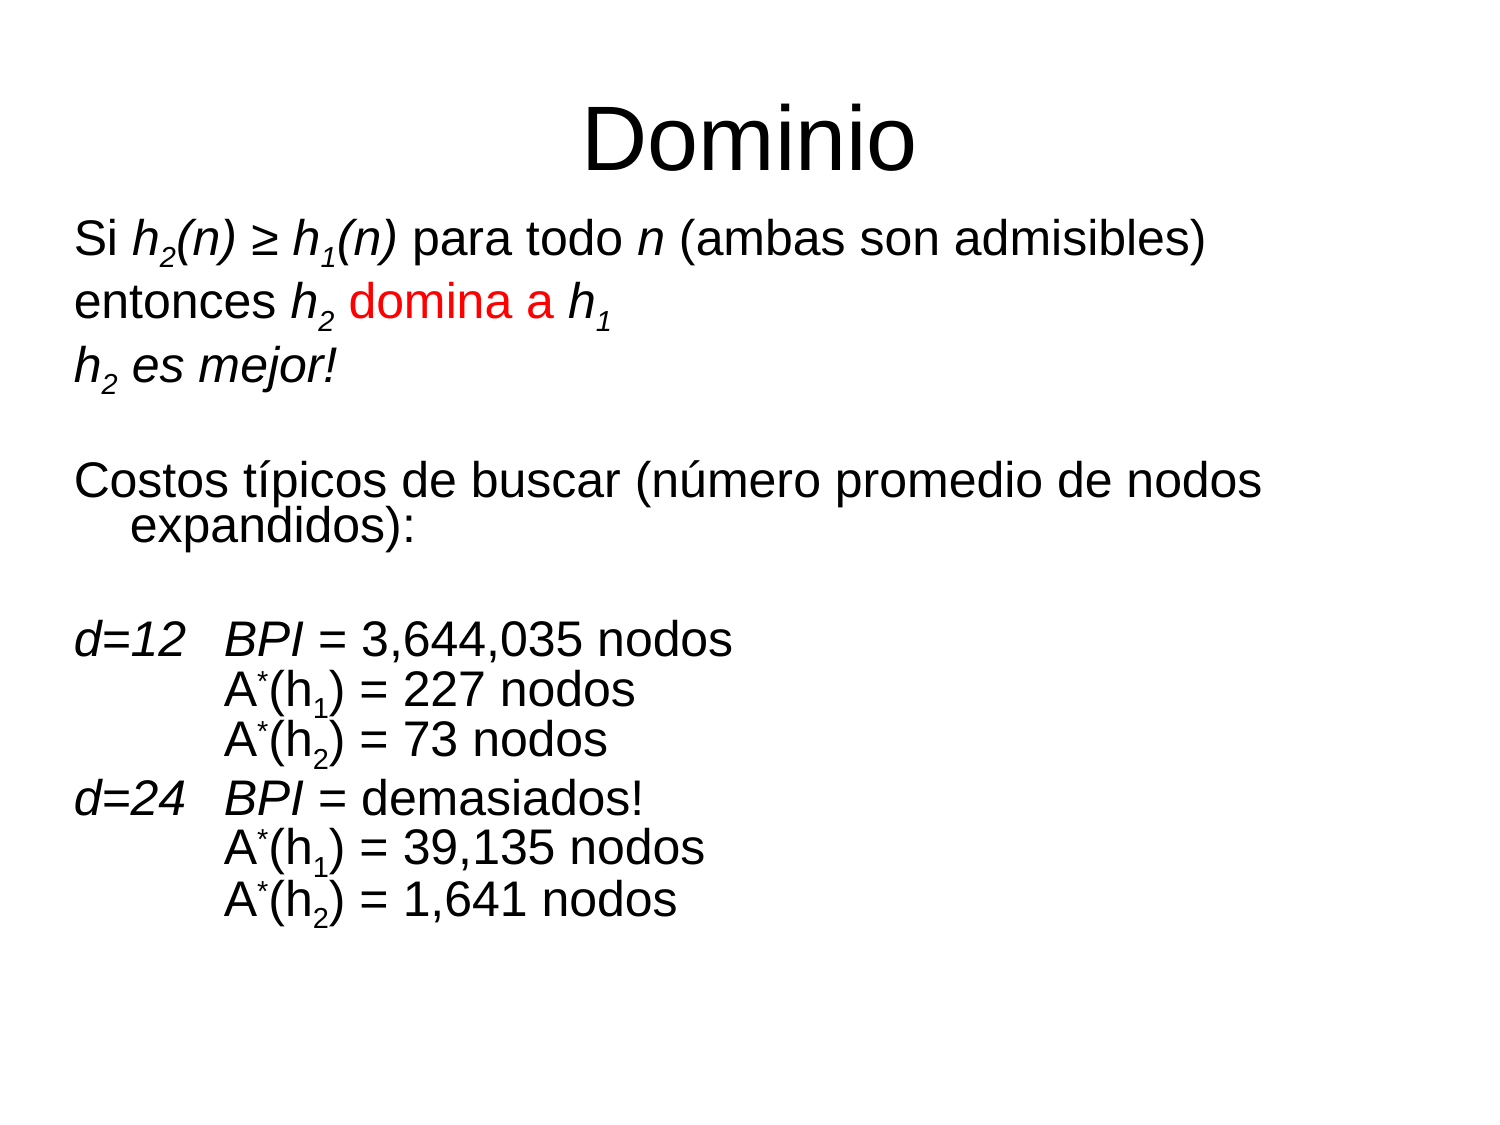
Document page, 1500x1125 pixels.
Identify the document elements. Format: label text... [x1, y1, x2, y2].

title Dominio [75, 45, 1426, 206]
list Si h2(n) ≥ h1(n) para todo n (ambas son admisibles) entonces h2 domina a h1 h2 es mejor! Costos típicos de buscar (número promedio de nodos expandidos): d=12 BPI = 3,644,035 nodos A*(h1) = 227 nodos A*(h2) = 73 nodos d=24 BPI = demasiados! A*(h1) = 39,135 nodos A*(h2) = 1,641 nodos [59, 206, 1447, 970]
